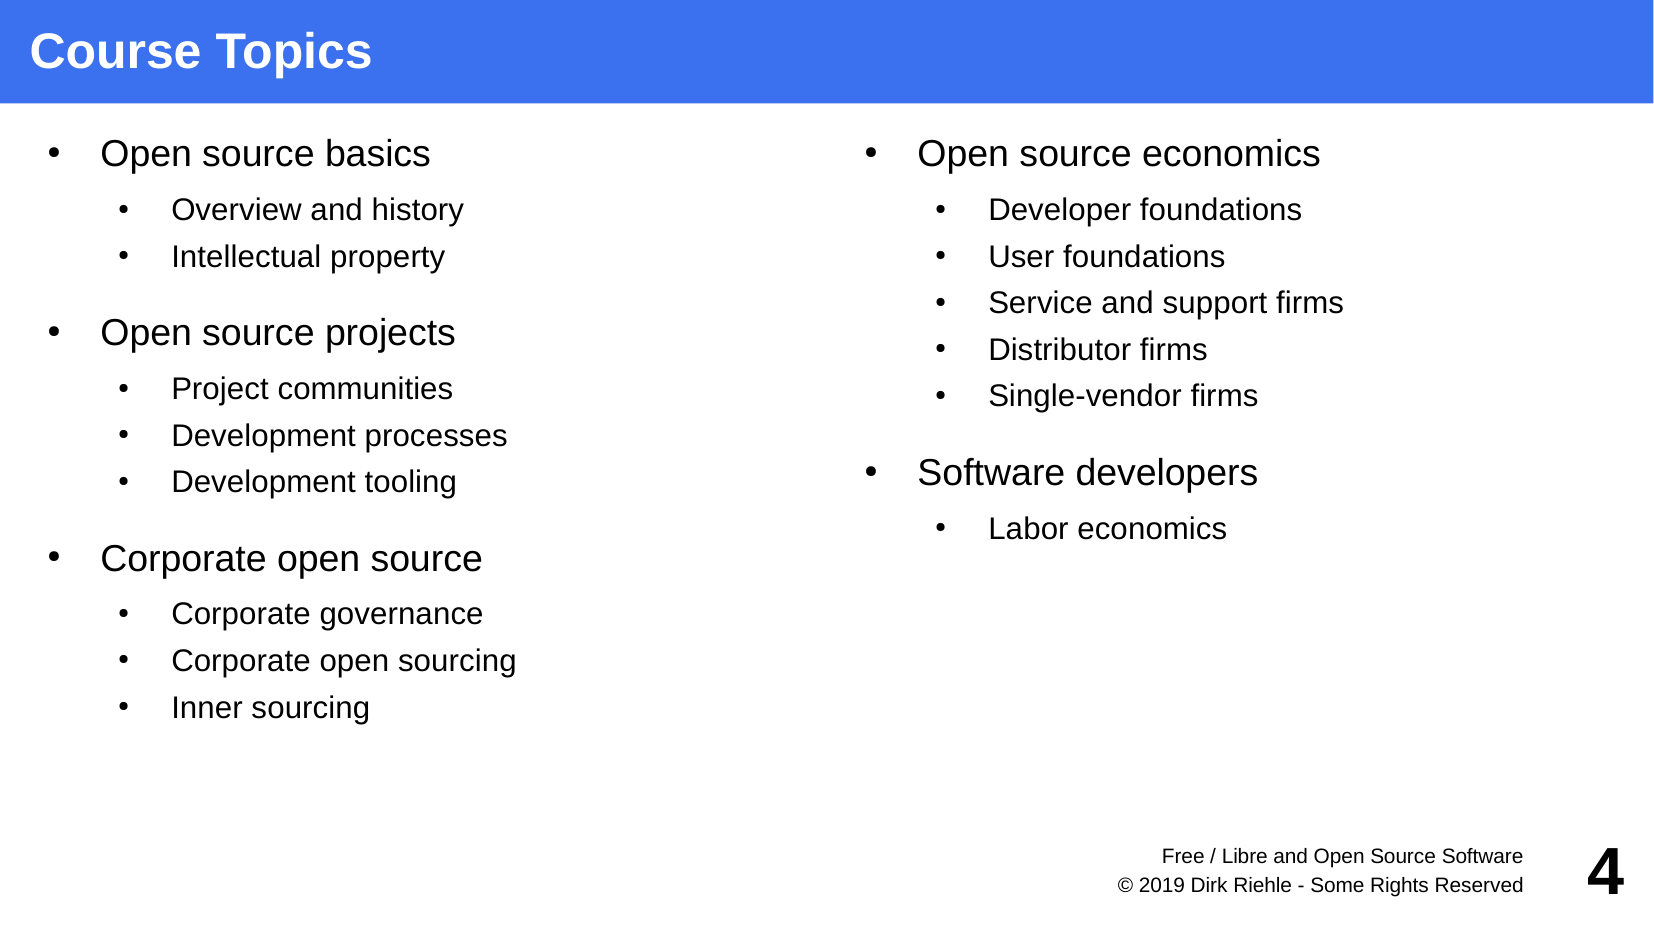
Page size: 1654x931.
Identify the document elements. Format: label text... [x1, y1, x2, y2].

title Course Topics [0, 0, 1654, 104]
list Open source economics Developer foundations User foundations Service and support firms Distributor firms Single-vendor firms Software developers Labor economics [846, 132, 1625, 813]
list Open source basics Overview and history Intellectual property Open source projects Project communities Development processes Development tooling Corporate open source Corporate governance Corporate open sourcing Inner sourcing [29, 132, 808, 813]
